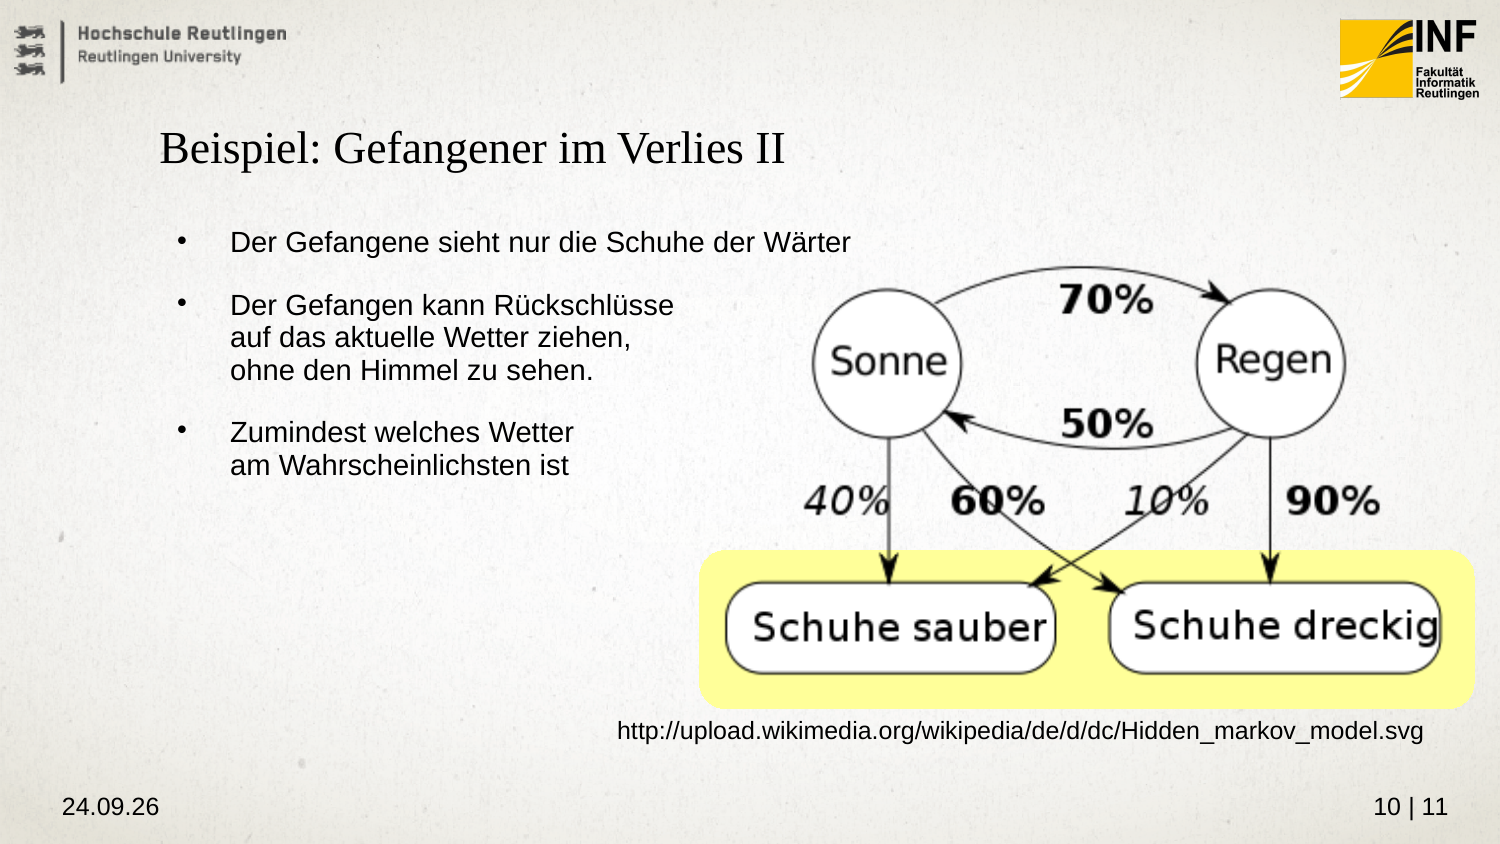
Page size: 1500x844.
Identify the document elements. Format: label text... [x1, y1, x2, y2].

list Der Gefangene sieht nur die Schuhe der Wärter Der Gefangen kann Rückschlüsse auf das aktuelle Wetter ziehen, ohne den Himmel zu sehen. Zumindest welches Wetter am Wahrscheinlichsten ist [159, 224, 1341, 732]
text_box http://upload.wikimedia.org/wikipedia/de/d/dc/Hidden_markov_model.svg [602, 708, 1460, 754]
text_box [699, 550, 1475, 709]
title Beispiel: Gefangener im Verlies II [159, 106, 1341, 188]
picture [0, 0, 1500, 844]
